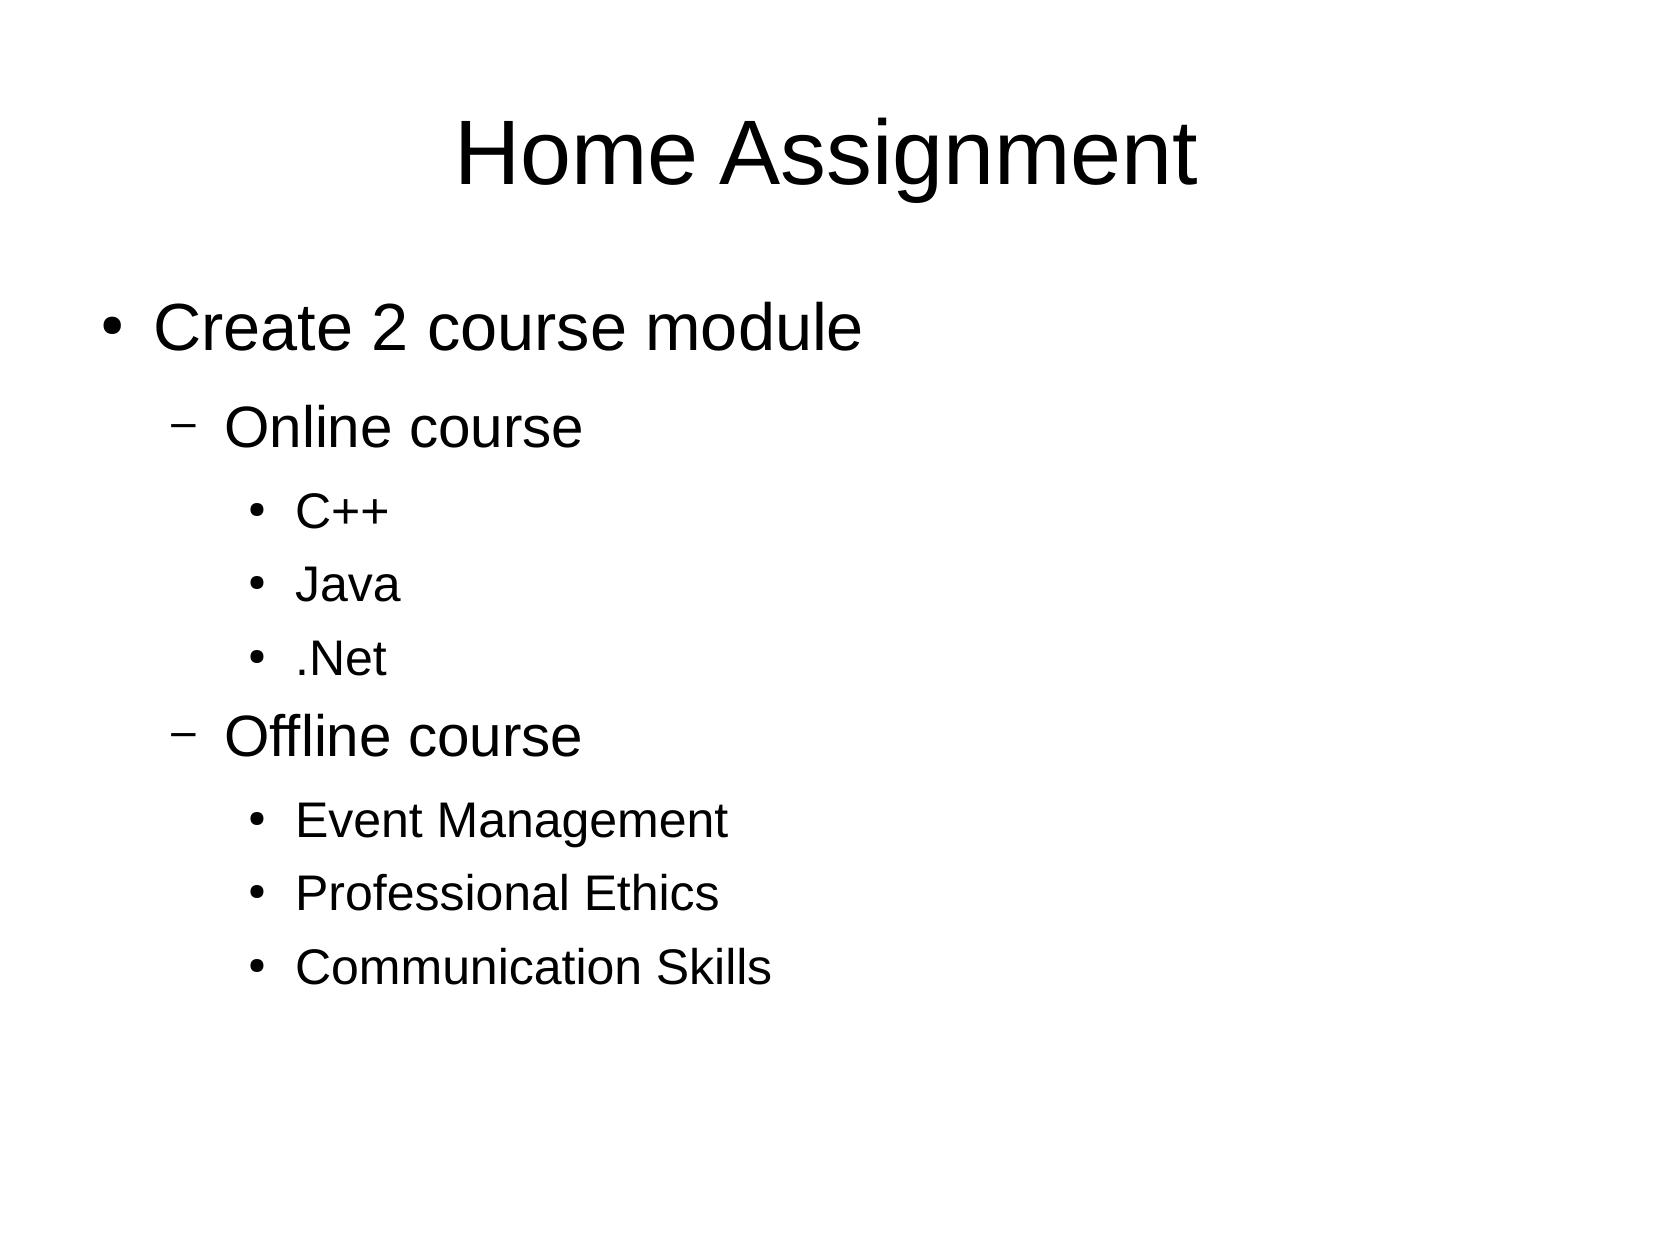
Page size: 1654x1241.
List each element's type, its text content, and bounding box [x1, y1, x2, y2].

title Home Assignment [82, 49, 1571, 257]
list Create 2 course module Online course C++ Java .Net Offline course Event Management Professional Ethics Communication Skills [82, 290, 1571, 1010]
